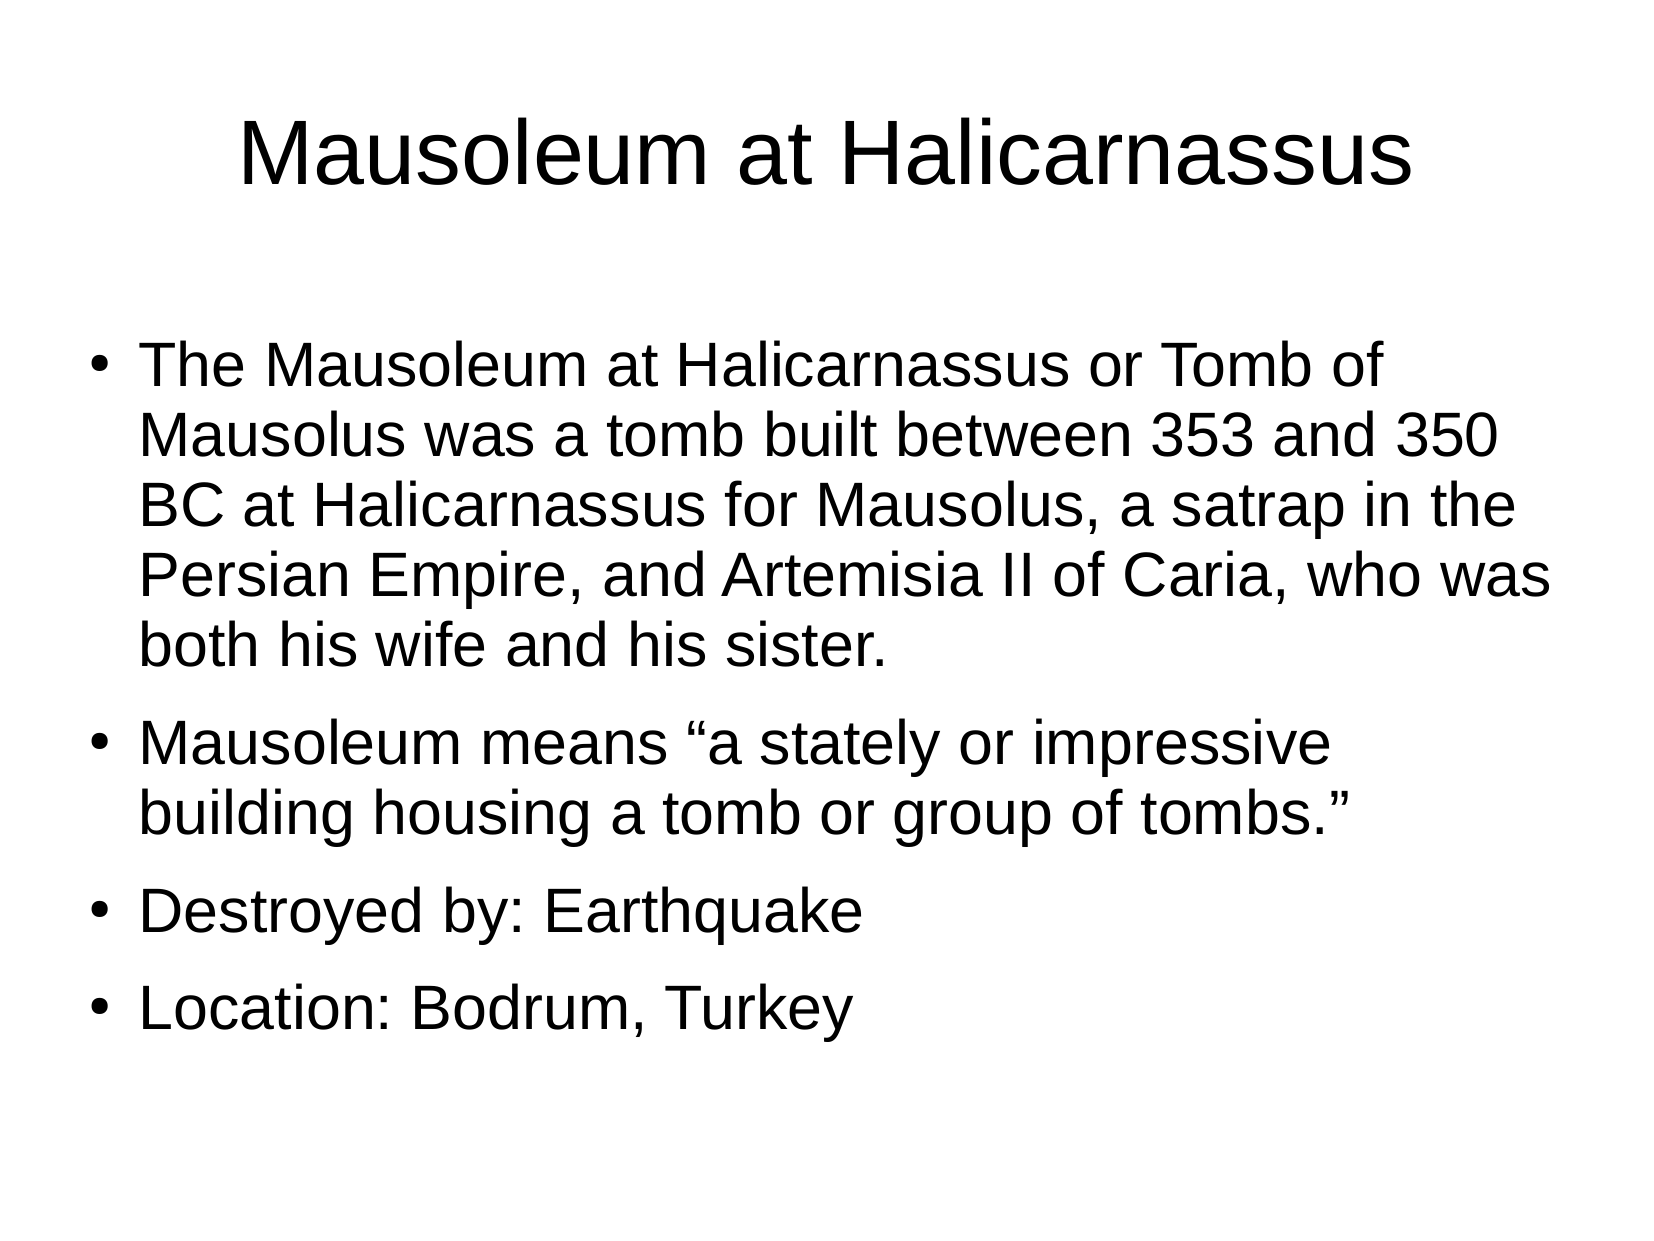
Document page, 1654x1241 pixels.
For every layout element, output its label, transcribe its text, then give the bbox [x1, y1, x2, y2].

title Mausoleum at Halicarnassus [82, 49, 1571, 257]
list The Mausoleum at Halicarnassus or Tomb of Mausolus was a tomb built between 353 and 350 BC at Halicarnassus for Mausolus, a satrap in the Persian Empire, and Artemisia II of Caria, who was both his wife and his sister. Mausoleum means “a stately or impressive building housing a tomb or group of tombs.” Destroyed by: Earthquake Location: Bodrum, Turkey [71, 330, 1561, 1050]
